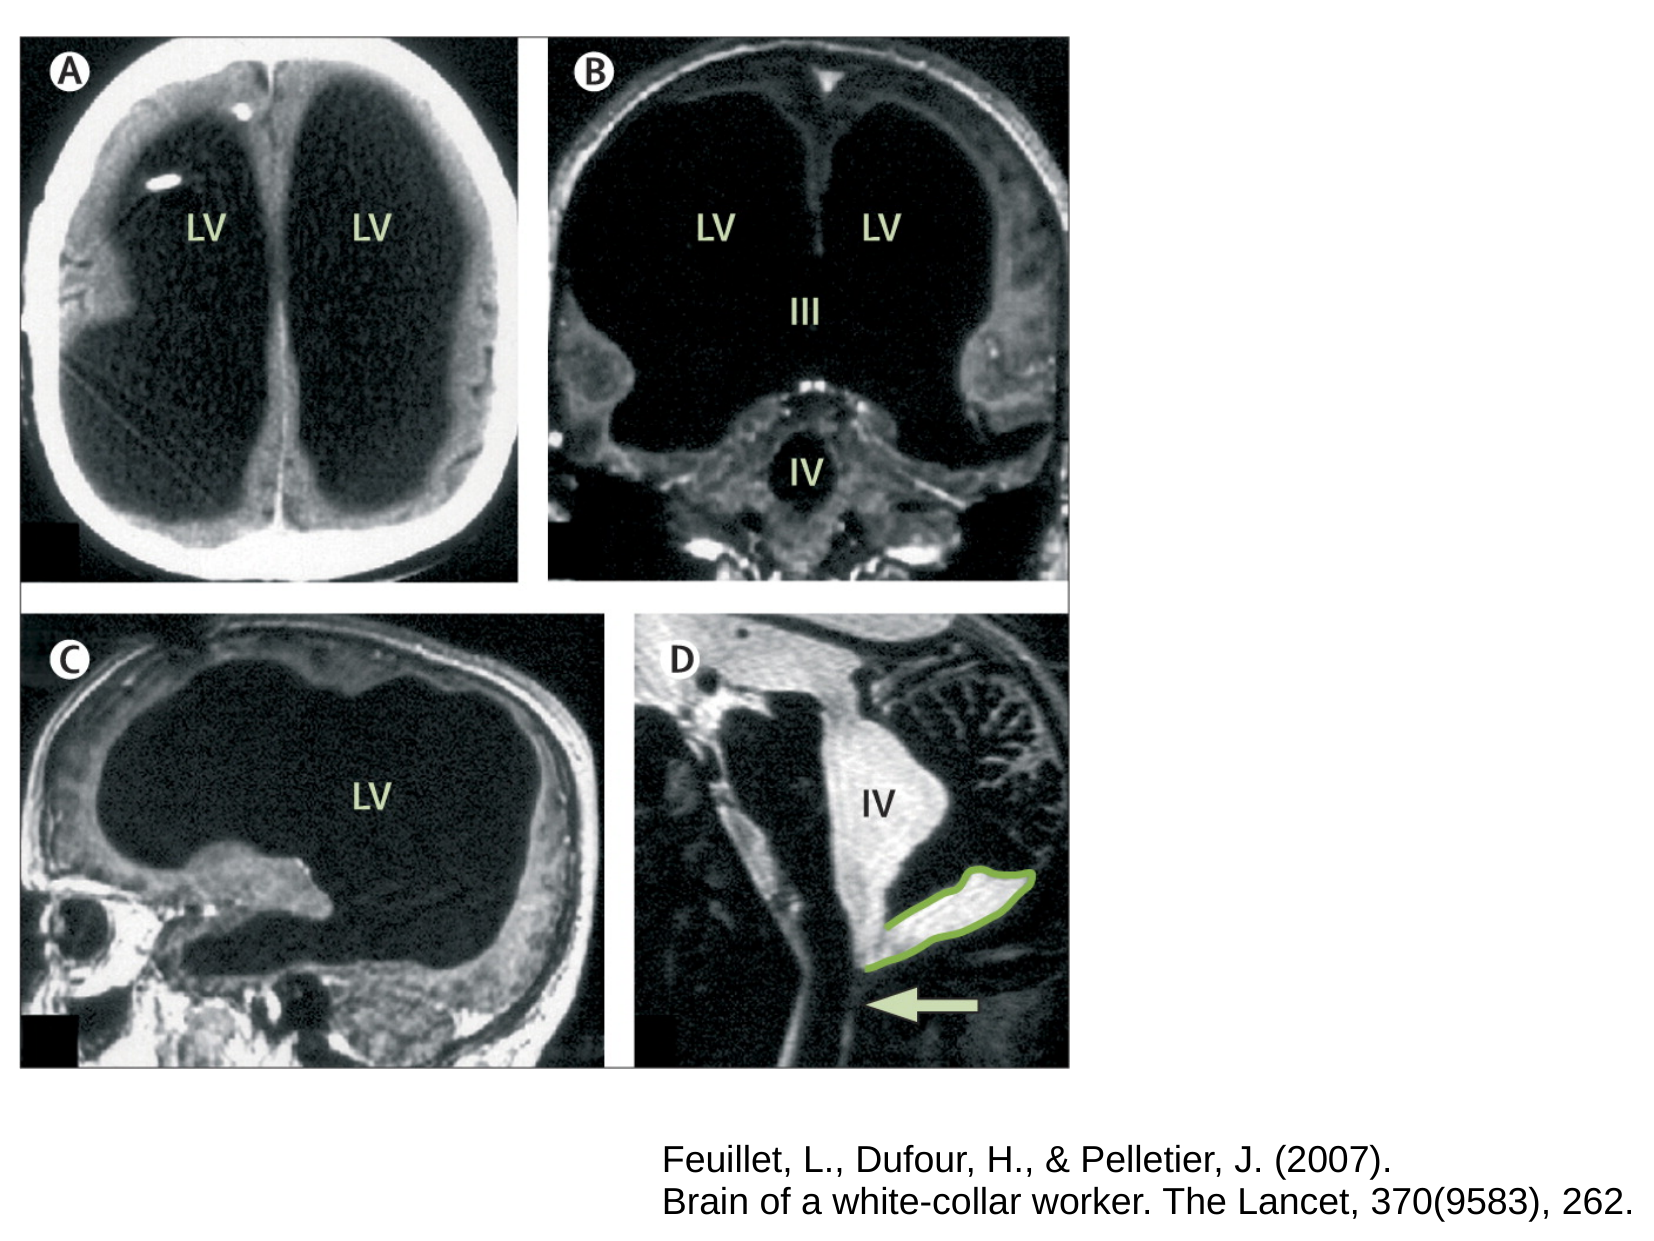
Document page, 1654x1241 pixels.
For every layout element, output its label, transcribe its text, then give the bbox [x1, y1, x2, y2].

picture [19, 36, 1070, 1069]
text_box Feuillet, L., Dufour, H., & Pelletier, J. (2007). Brain of a white-collar worker. The Lancet, 370(9583), 262. [647, 1131, 1650, 1231]
